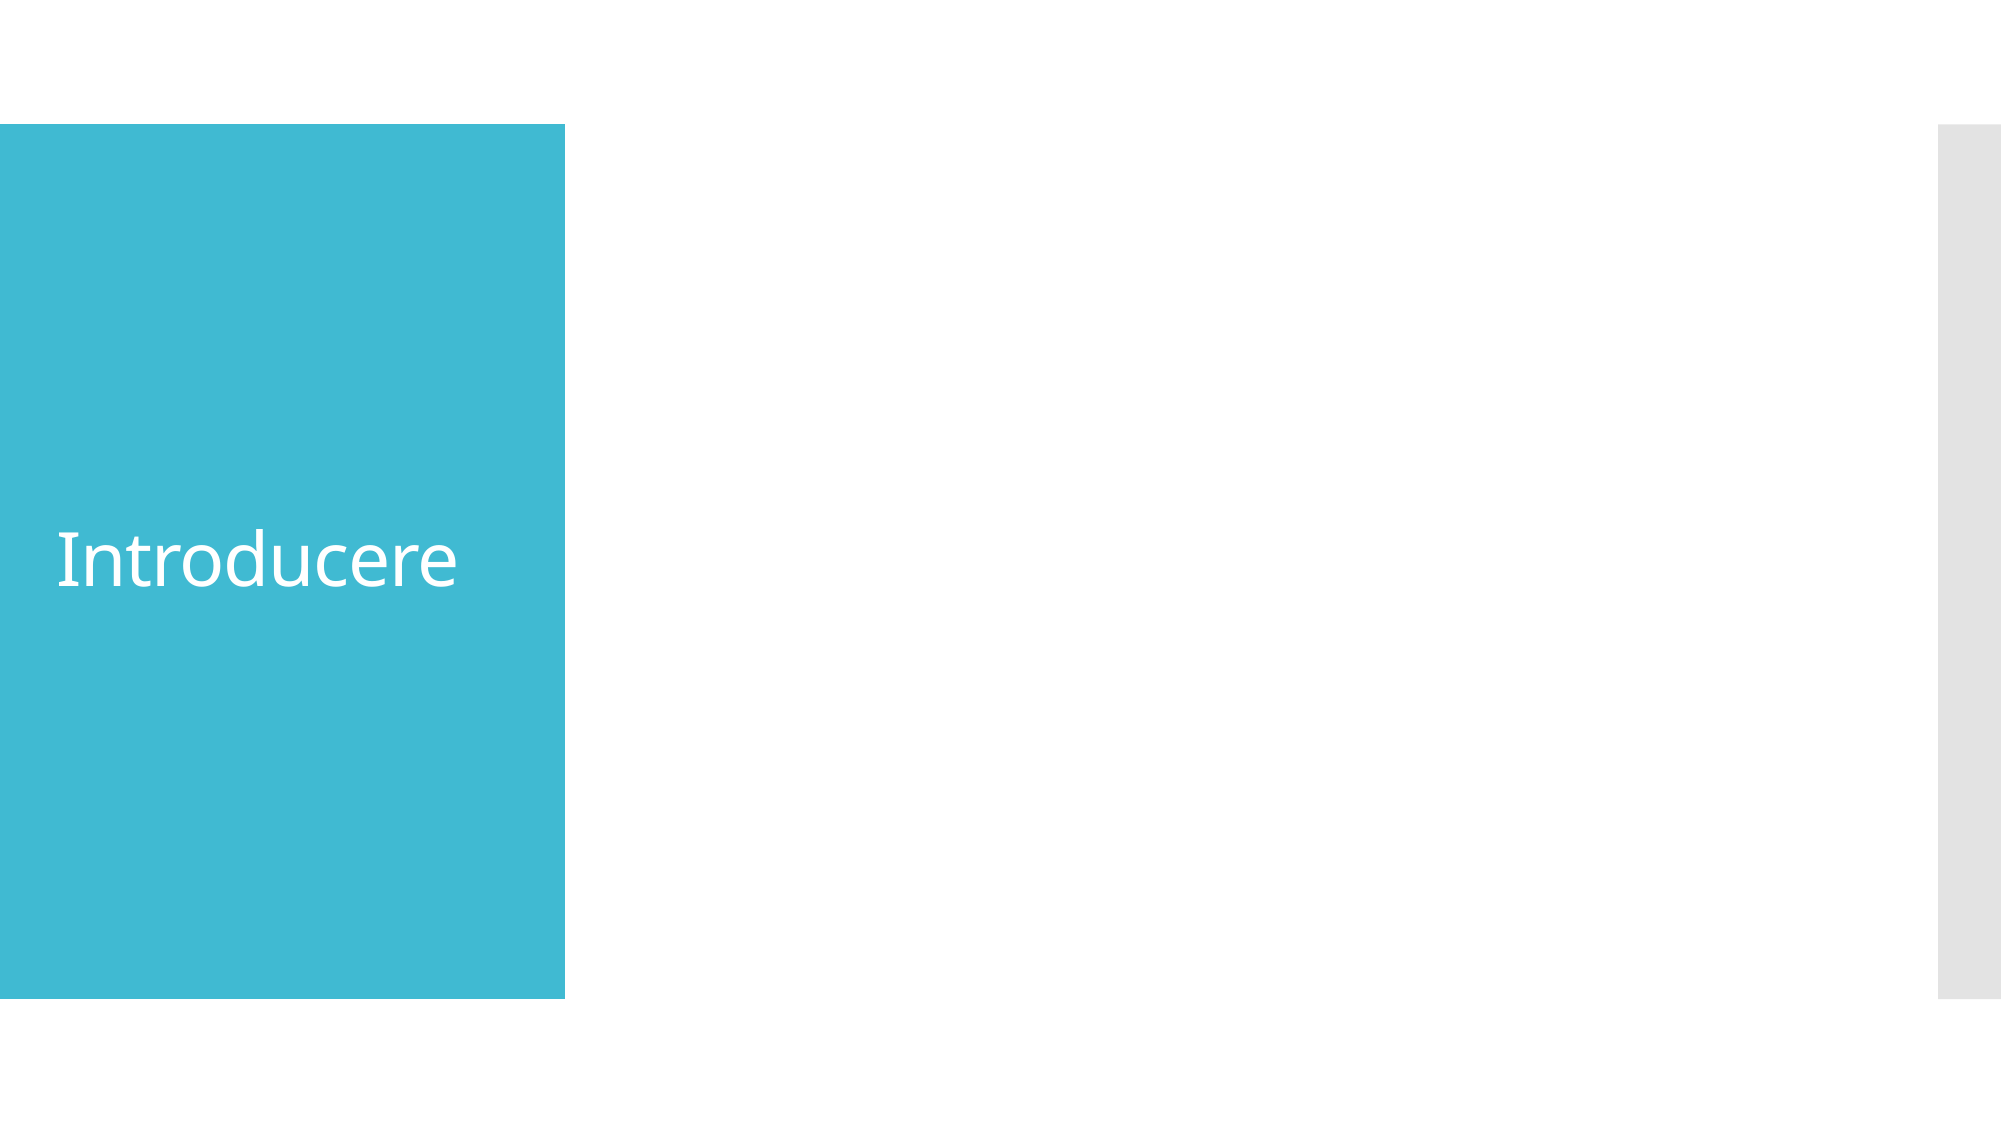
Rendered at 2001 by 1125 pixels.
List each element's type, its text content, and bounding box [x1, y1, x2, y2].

title Introducere [41, 184, 526, 940]
